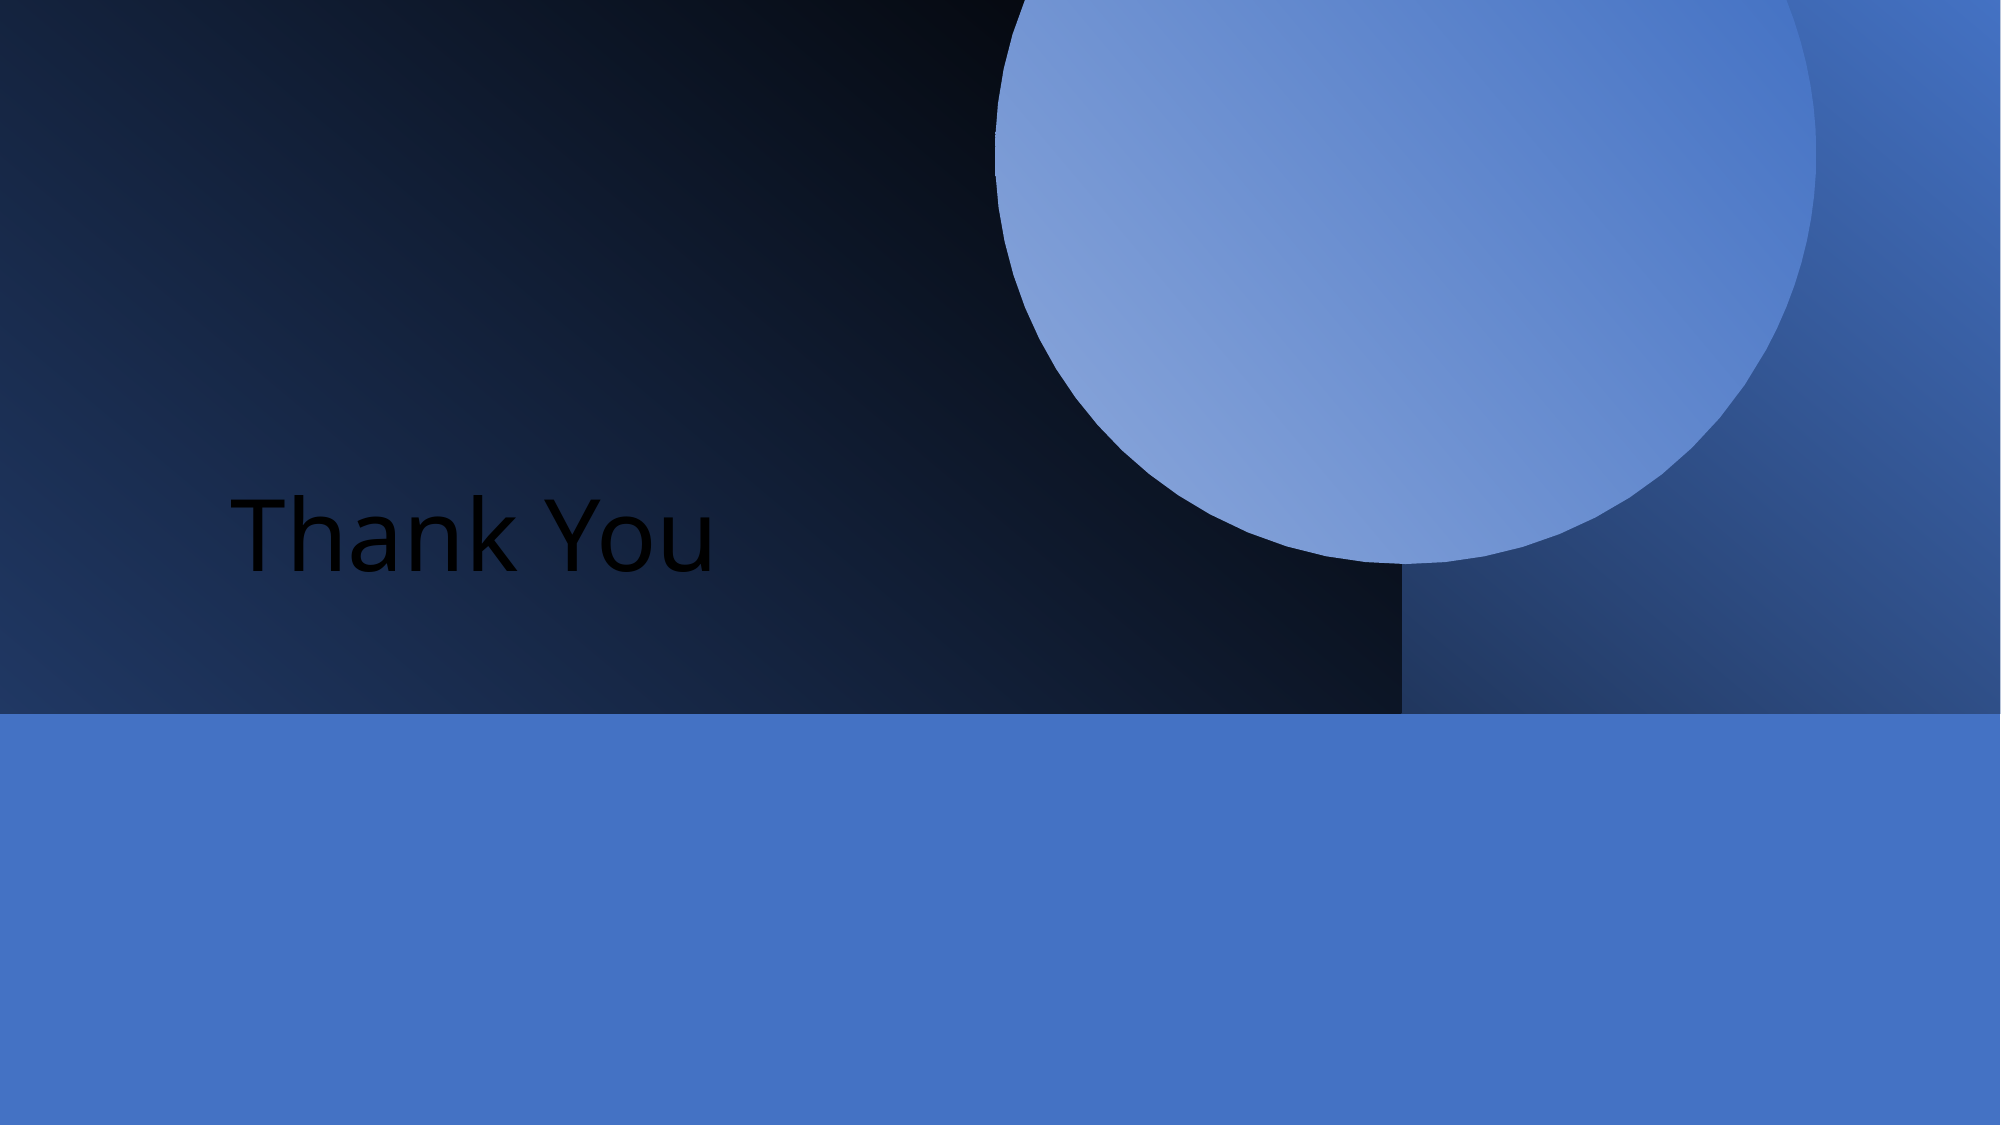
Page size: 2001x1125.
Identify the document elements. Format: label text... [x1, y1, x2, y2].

title Thank You [215, 120, 1865, 601]
text_box [0, 0, 2000, 1125]
